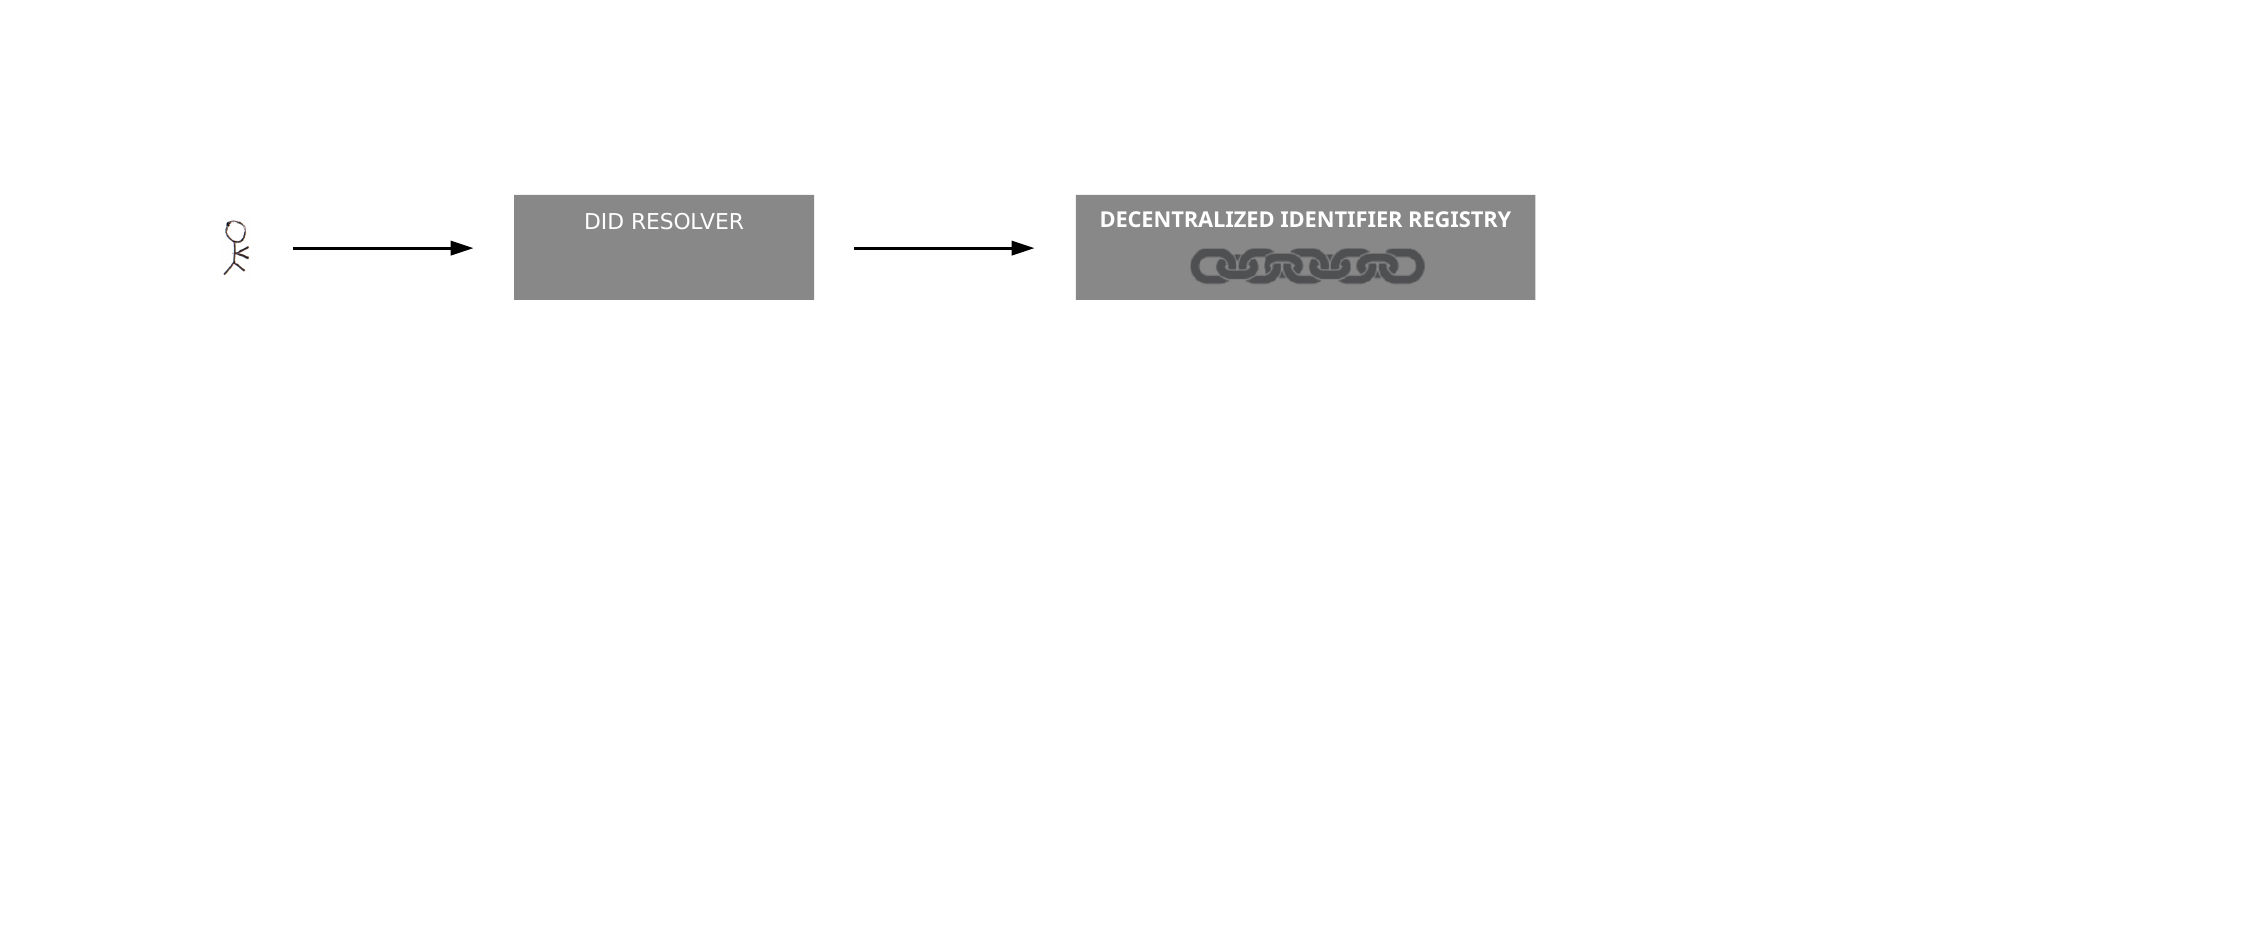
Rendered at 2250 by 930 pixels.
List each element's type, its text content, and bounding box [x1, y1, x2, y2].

picture [219, 217, 253, 278]
picture [1176, 238, 1435, 293]
text_box DECENTRALIZED IDENTIFIER REGISTRY [1075, 194, 1536, 300]
text_box DID RESOLVER [514, 194, 815, 300]
